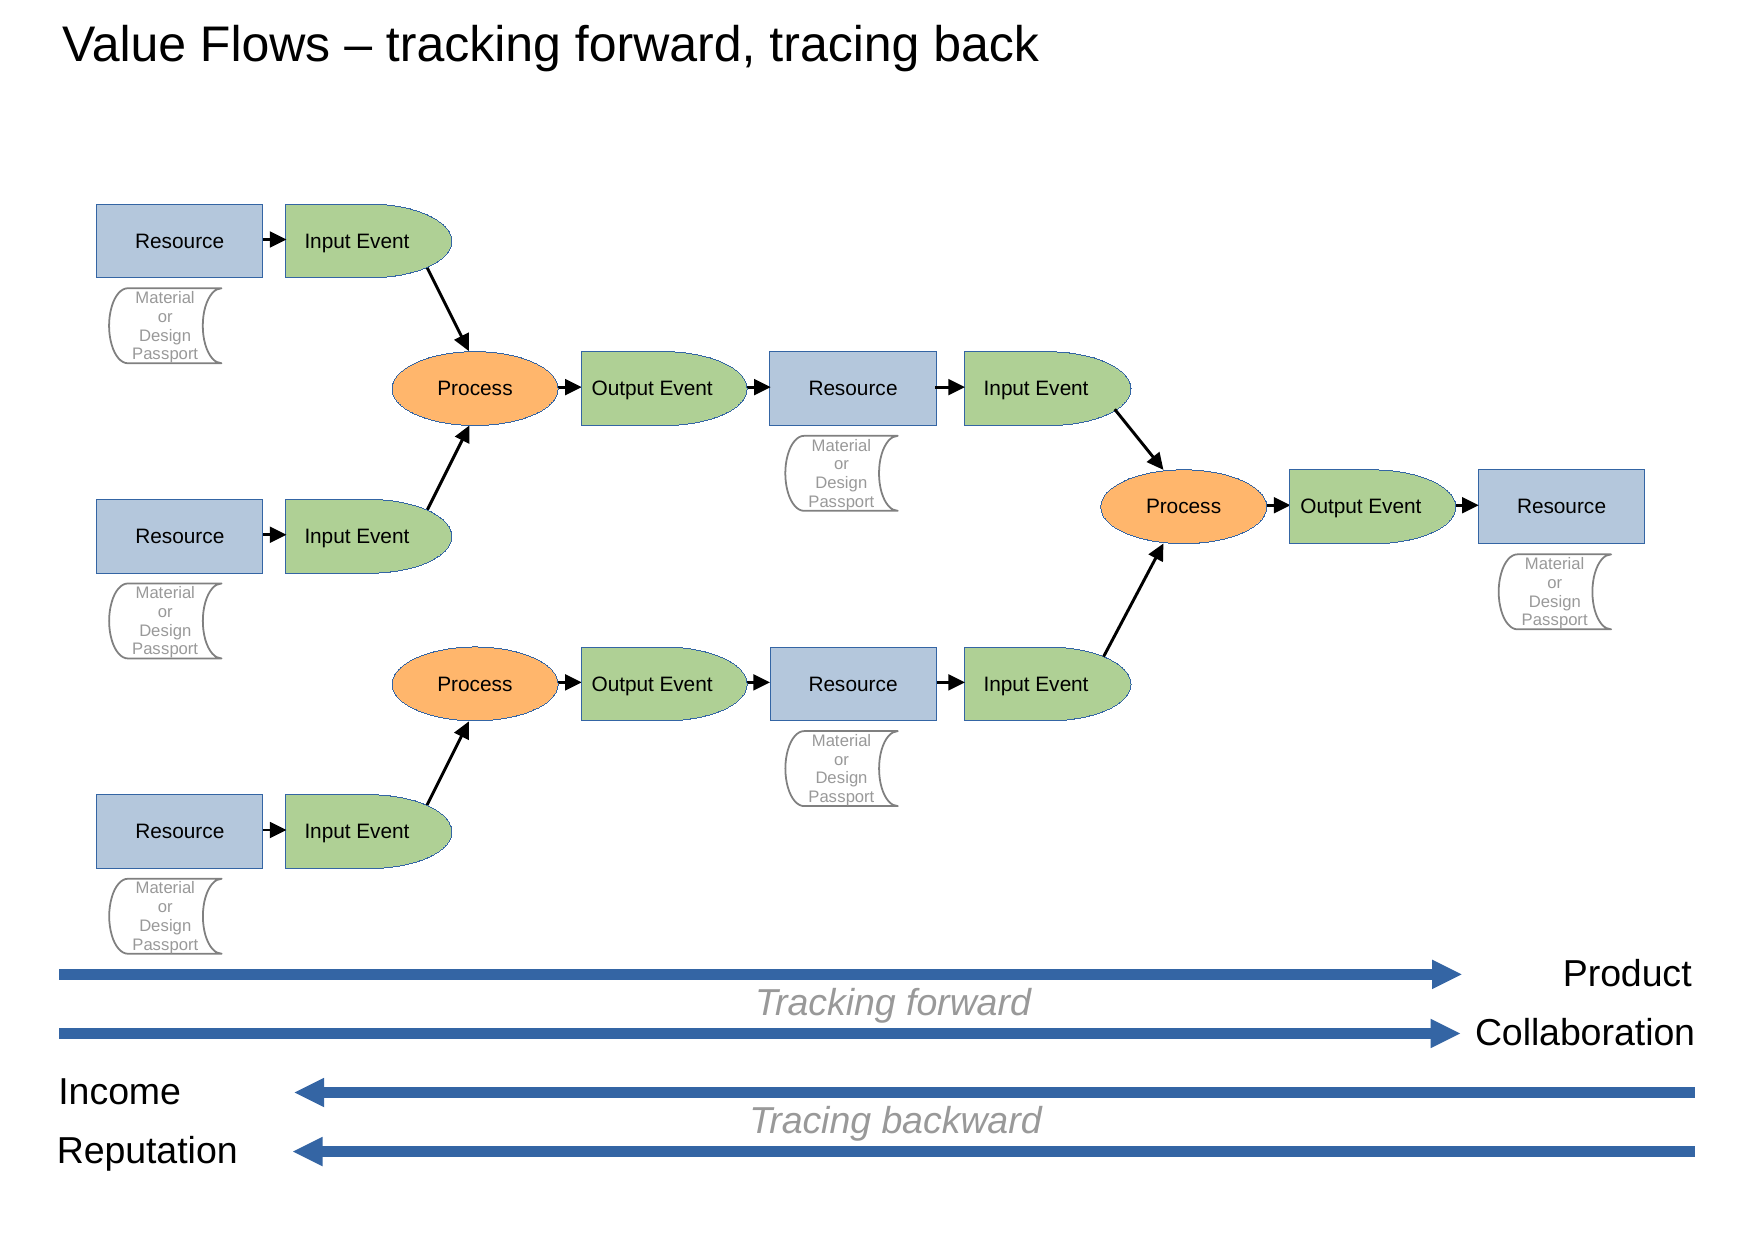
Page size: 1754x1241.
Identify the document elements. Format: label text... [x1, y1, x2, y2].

text_box Income [43, 1062, 236, 1120]
text_box Resource [96, 204, 263, 278]
text_box Material or Design Passport [109, 583, 222, 659]
text_box Material or Design Passport [109, 878, 222, 954]
text_box Input Event [285, 204, 452, 278]
text_box Material or Design Passport [1498, 554, 1612, 630]
text_box Tracing backward [734, 1092, 1072, 1152]
text_box Product [1473, 944, 1707, 1002]
text_box Material or Design Passport [109, 288, 222, 364]
text_box Input Event [285, 499, 452, 574]
text_box Resource [96, 794, 263, 869]
text_box Resource [770, 647, 937, 721]
text_box Output Event [581, 351, 748, 426]
text_box Tracking forward [740, 974, 1063, 1032]
text_box Value Flows – tracking forward, tracing back [47, 8, 1698, 136]
text_box Process [392, 646, 559, 721]
text_box Resource [96, 499, 263, 574]
text_box Resource [769, 351, 937, 426]
text_box Collaboration [1460, 1003, 1713, 1061]
text_box Material or Design Passport [785, 731, 898, 807]
text_box Process [392, 351, 559, 426]
text_box Reputation [42, 1122, 295, 1179]
text_box Material or Design Passport [785, 435, 898, 511]
text_box Process [1100, 469, 1267, 544]
text_box Input Event [964, 351, 1132, 426]
text_box Output Event [1289, 469, 1456, 544]
text_box Resource [1478, 469, 1645, 544]
text_box Input Event [285, 794, 452, 869]
text_box Output Event [581, 647, 748, 721]
text_box Input Event [964, 647, 1132, 721]
